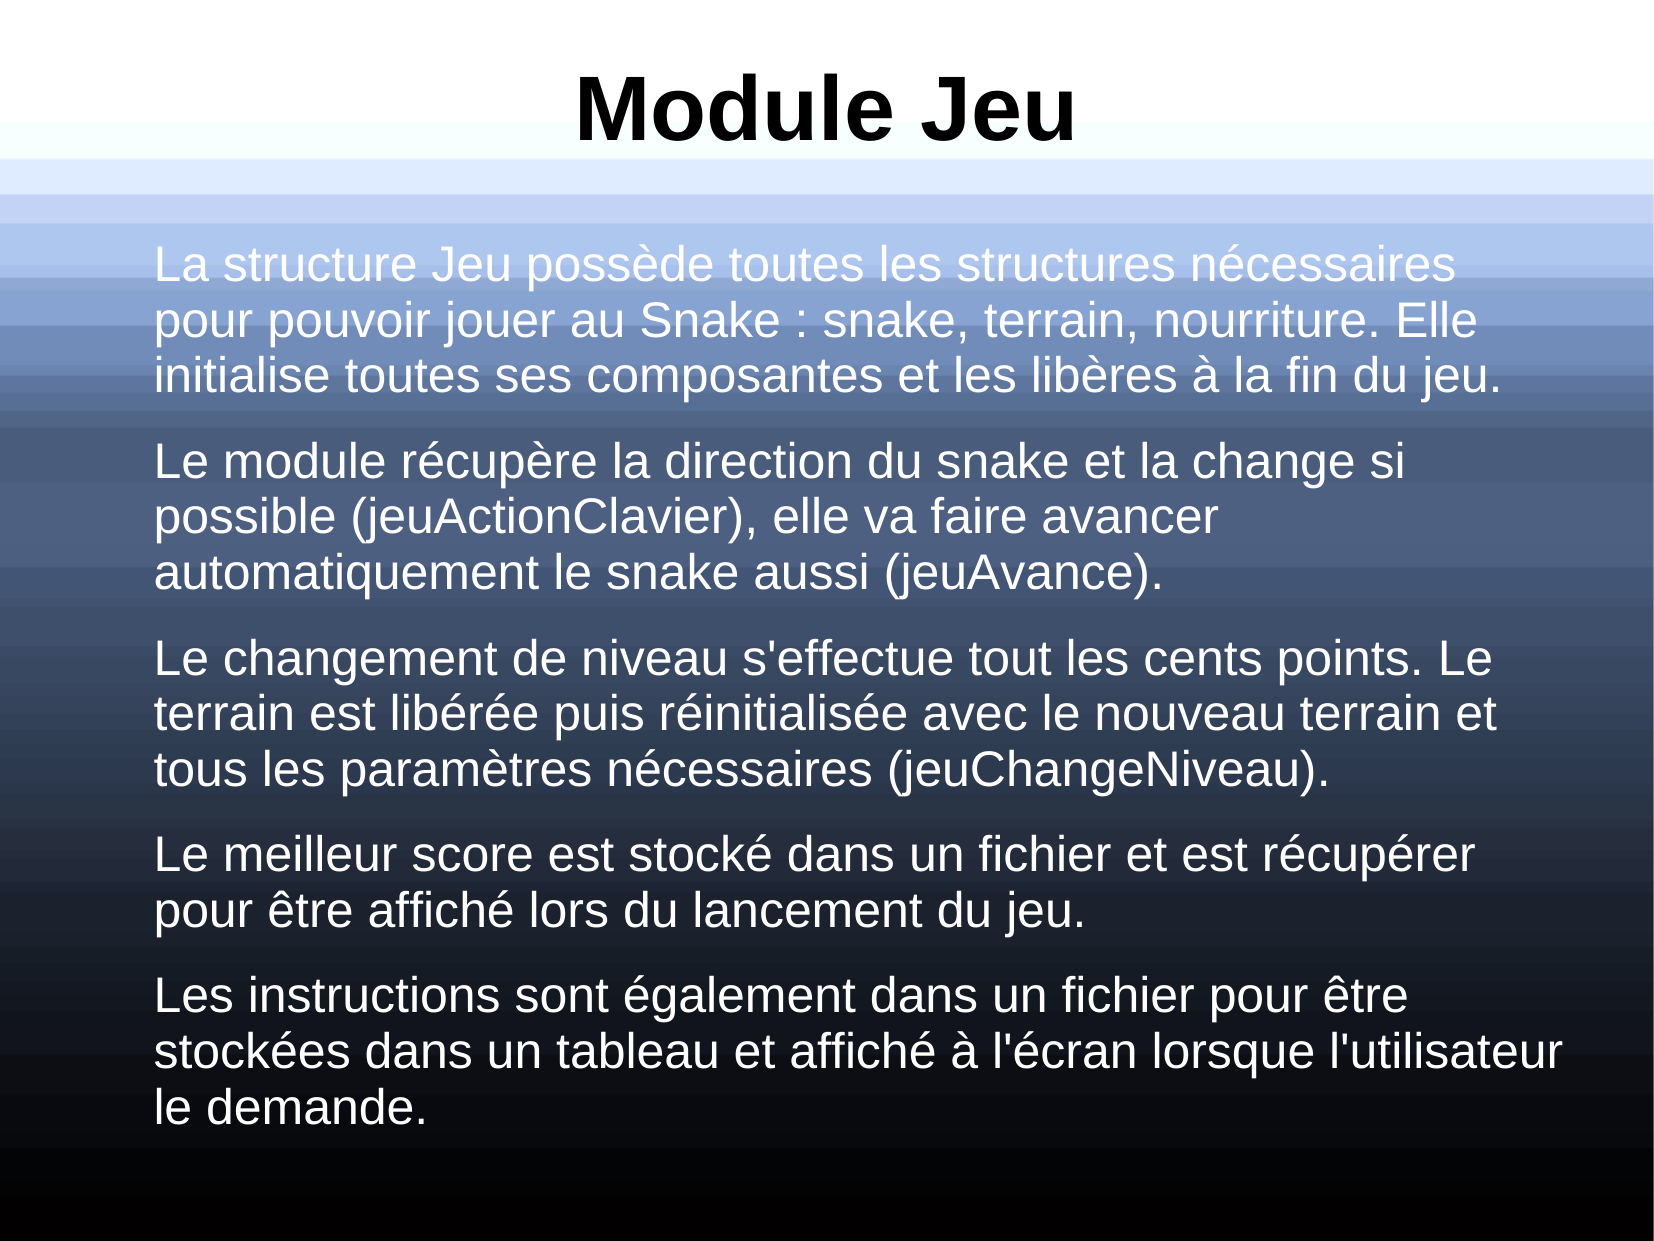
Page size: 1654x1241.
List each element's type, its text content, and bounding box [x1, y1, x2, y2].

title Module Jeu [82, 5, 1571, 213]
picture [0, 0, 1654, 1241]
list La structure Jeu possède toutes les structures nécessaires pour pouvoir jouer au Snake : snake, terrain, nourriture. Elle initialise toutes ses composantes et les libères à la fin du jeu. Le module récupère la direction du snake et la change si possible (jeuActionClavier), elle va faire avancer automatiquement le snake aussi (jeuAvance). Le changement de niveau s'effectue tout les cents points. Le terrain est libérée puis réinitialisée avec le nouveau terrain et tous les paramètres nécessaires (jeuChangeNiveau). Le meilleur score est stocké dans un fichier et est récupérer pour être affiché lors du lancement du jeu. Les instructions sont également dans un fichier pour être stockées dans un tableau et affiché à l'écran lorsque l'utilisateur le demande. [82, 236, 1571, 1241]
